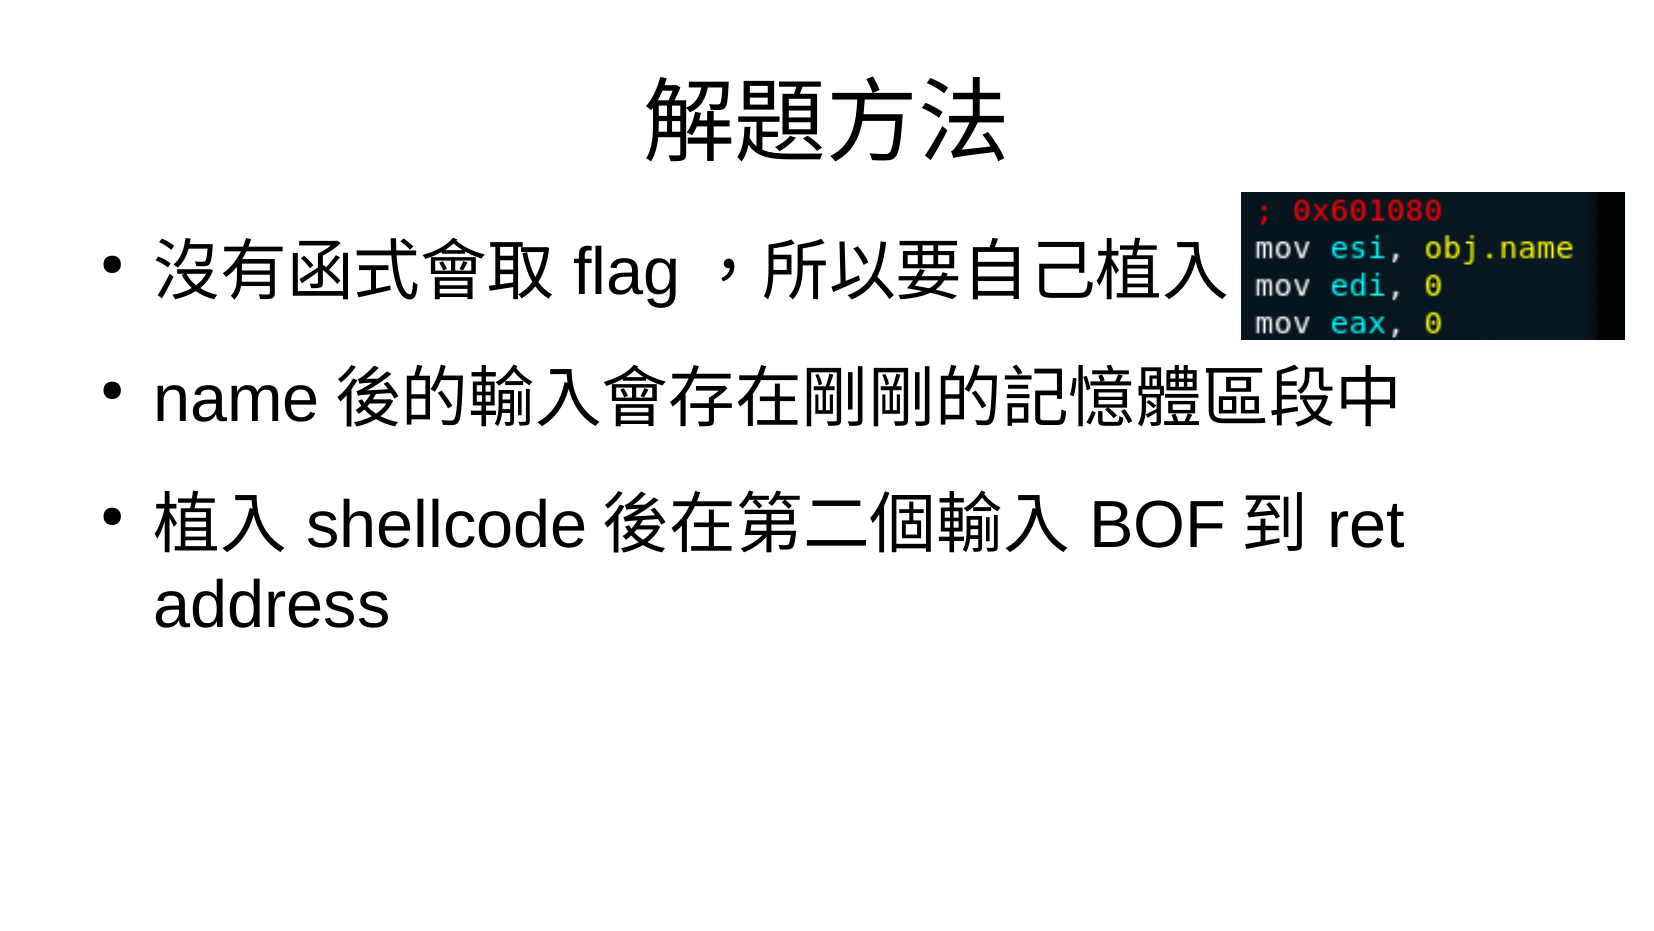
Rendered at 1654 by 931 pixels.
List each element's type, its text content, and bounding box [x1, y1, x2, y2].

title 解題方法 [82, 37, 1571, 193]
picture [1241, 192, 1625, 340]
list 沒有函式會取flag，所以要自己植入 name後的輸入會存在剛剛的記憶體區段中 植入shellcode後在第二個輸入BOF到ret address [82, 217, 1571, 758]
